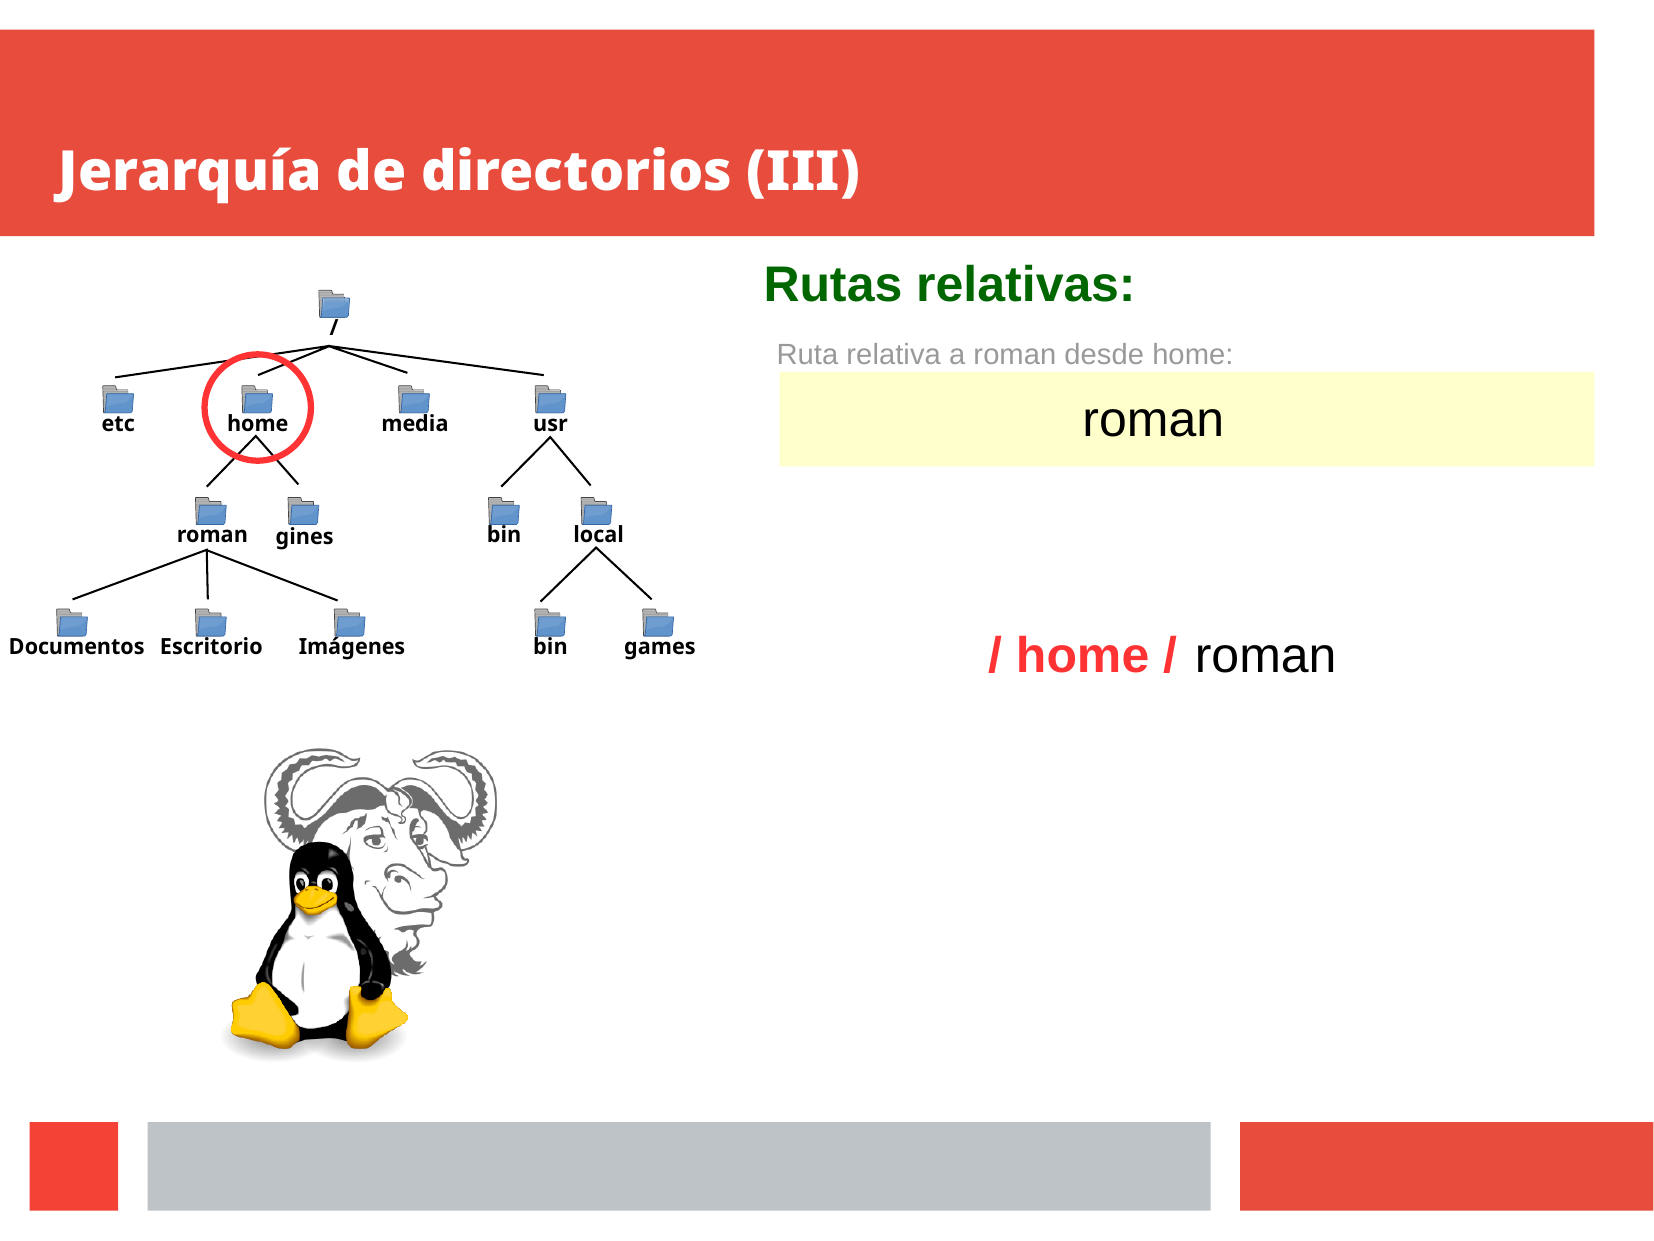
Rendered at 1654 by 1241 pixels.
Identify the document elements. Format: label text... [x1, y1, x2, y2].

picture [219, 748, 497, 1063]
title Jerarquía de directorios (III) [59, 59, 1595, 207]
text_box roman [1193, 620, 1352, 691]
text_box / home / [973, 620, 1193, 691]
text_box Ruta relativa a roman desde home: [761, 330, 1250, 379]
text_box roman [1067, 383, 1240, 455]
text_box Rutas relativas: [748, 248, 1151, 319]
picture [5, 283, 697, 699]
text_box [779, 371, 1595, 467]
